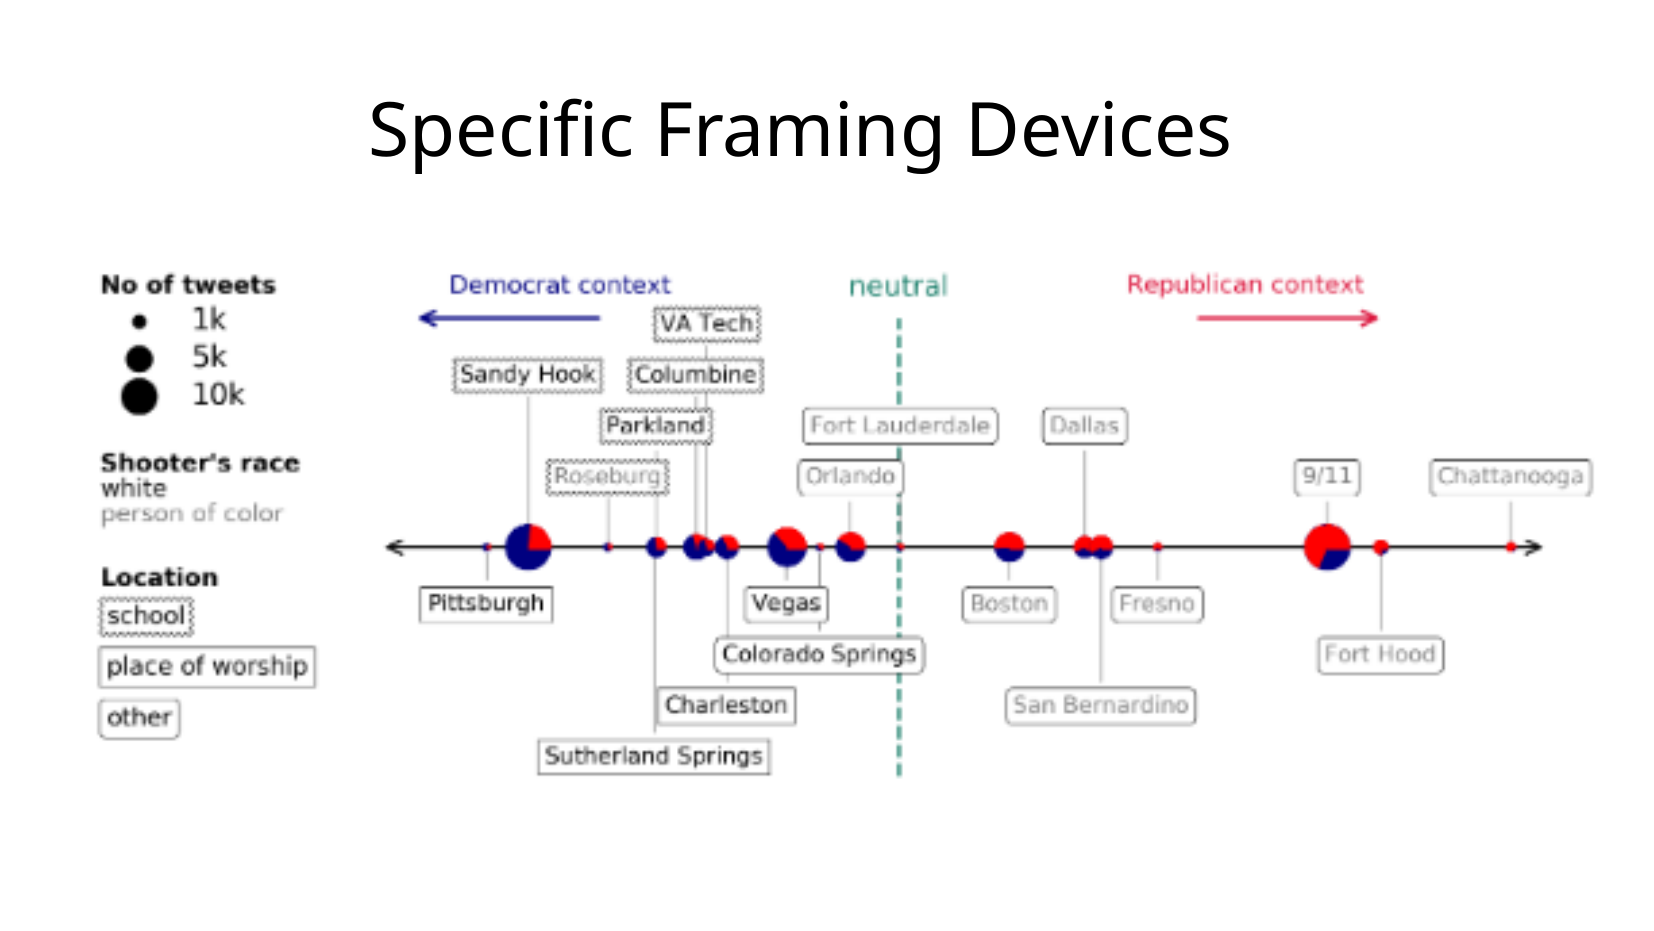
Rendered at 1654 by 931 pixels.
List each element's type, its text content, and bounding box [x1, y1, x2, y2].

picture [90, 254, 1605, 806]
title Specific Framing Devices [56, 90, 1546, 268]
